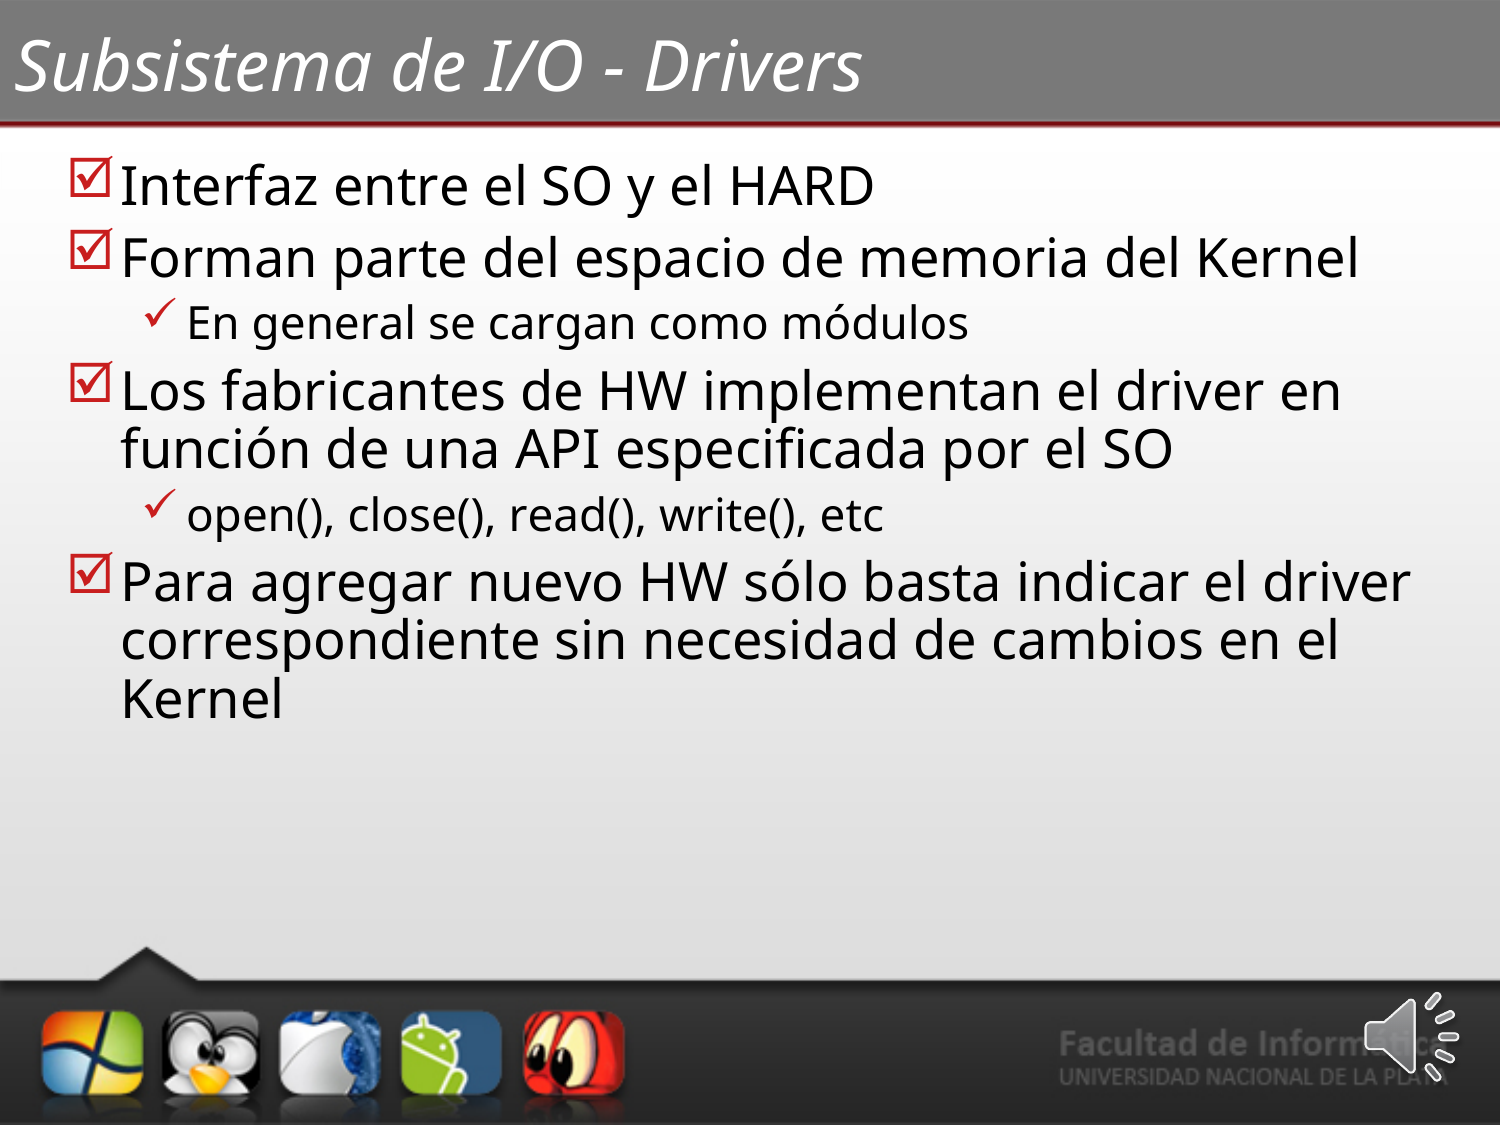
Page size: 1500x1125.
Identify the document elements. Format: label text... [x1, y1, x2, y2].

text_box Interfaz entre el SO y el HARD Forman parte del espacio de memoria del Kernel En general se cargan como módulos Los fabricantes de HW implementan el driver en función de una API especificada por el SO open(), close(), read(), write(), etc Para agregar nuevo HW sólo basta indicar el driver correspondiente sin necesidad de cambios en el Kernel [51, 150, 1459, 941]
text_box Subsistema de I/O - Drivers [0, 0, 1500, 126]
picture [0, 126, 1500, 1125]
